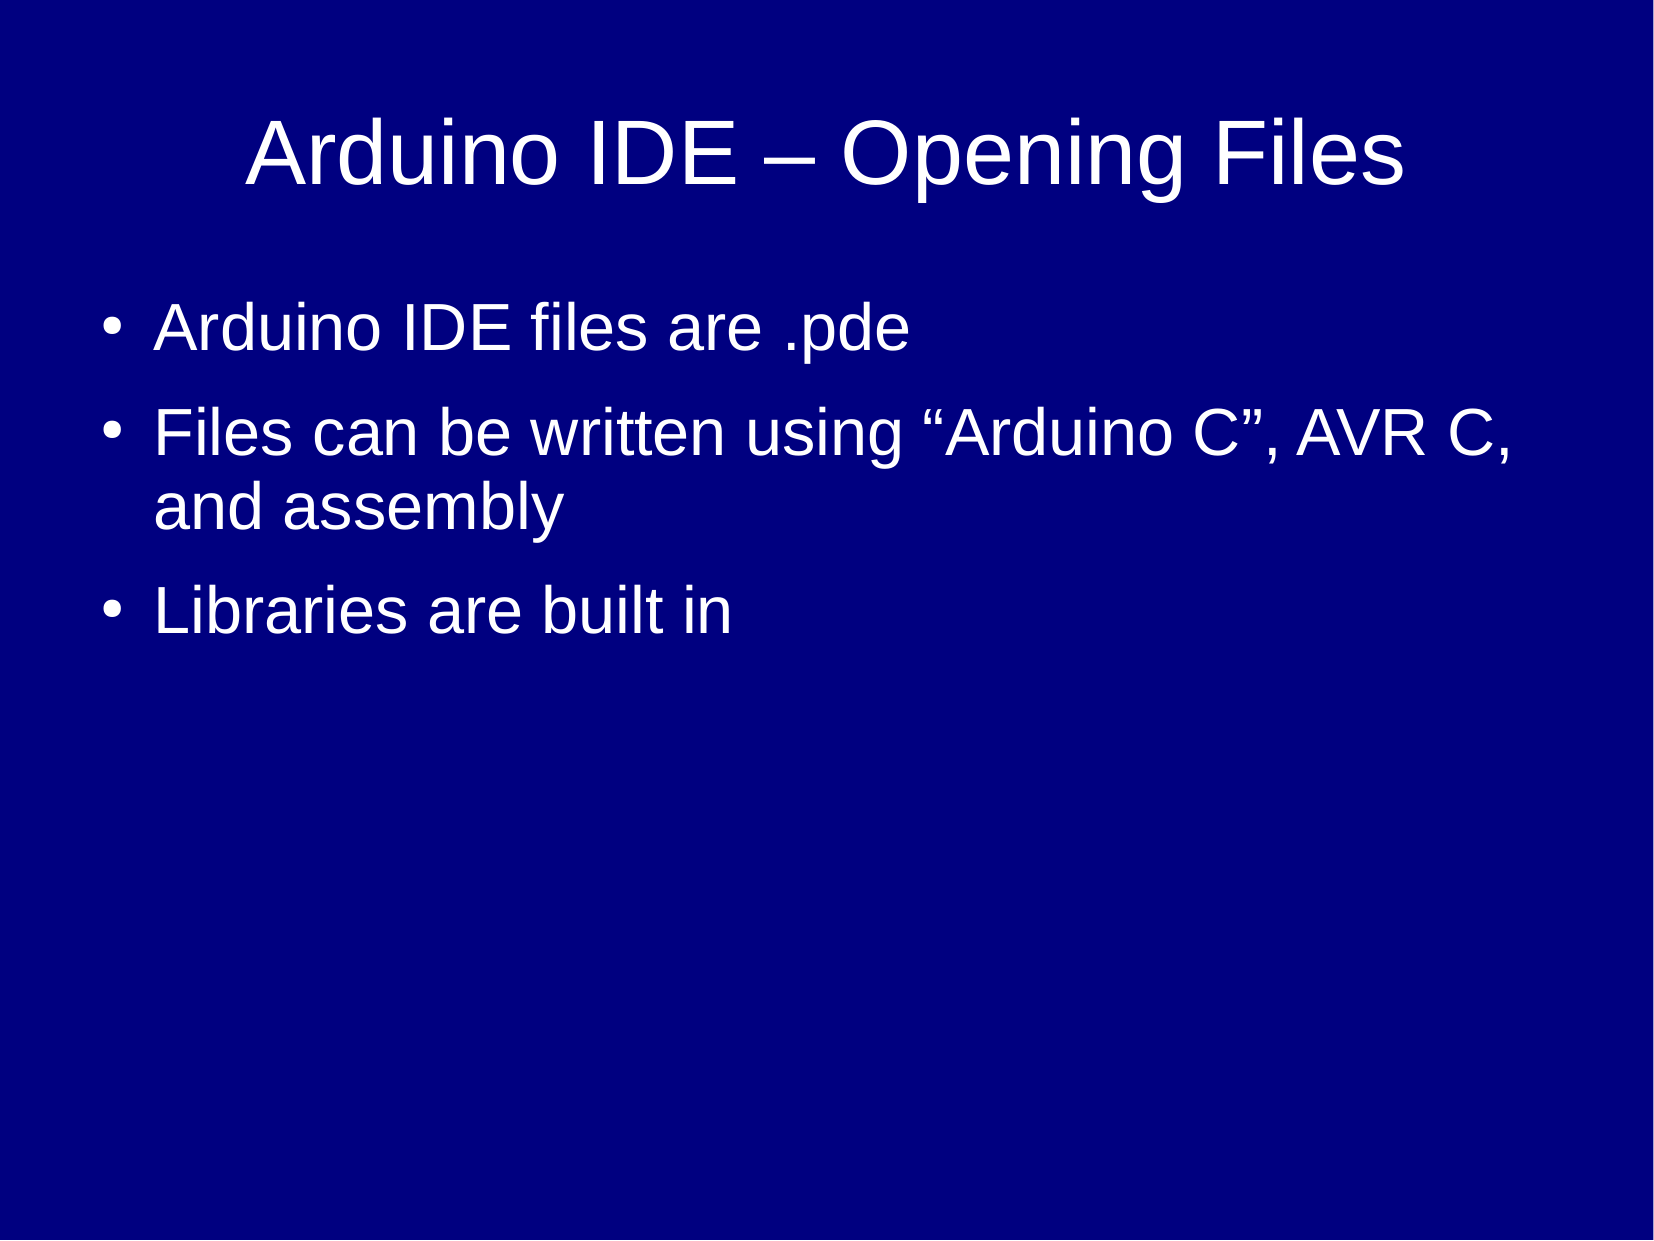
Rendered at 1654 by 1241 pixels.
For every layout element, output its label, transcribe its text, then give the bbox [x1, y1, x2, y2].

list Arduino IDE files are .pde Files can be written using “Arduino C”, AVR C, and assembly Libraries are built in [82, 290, 1571, 1109]
title Arduino IDE – Opening Files [82, 49, 1571, 257]
